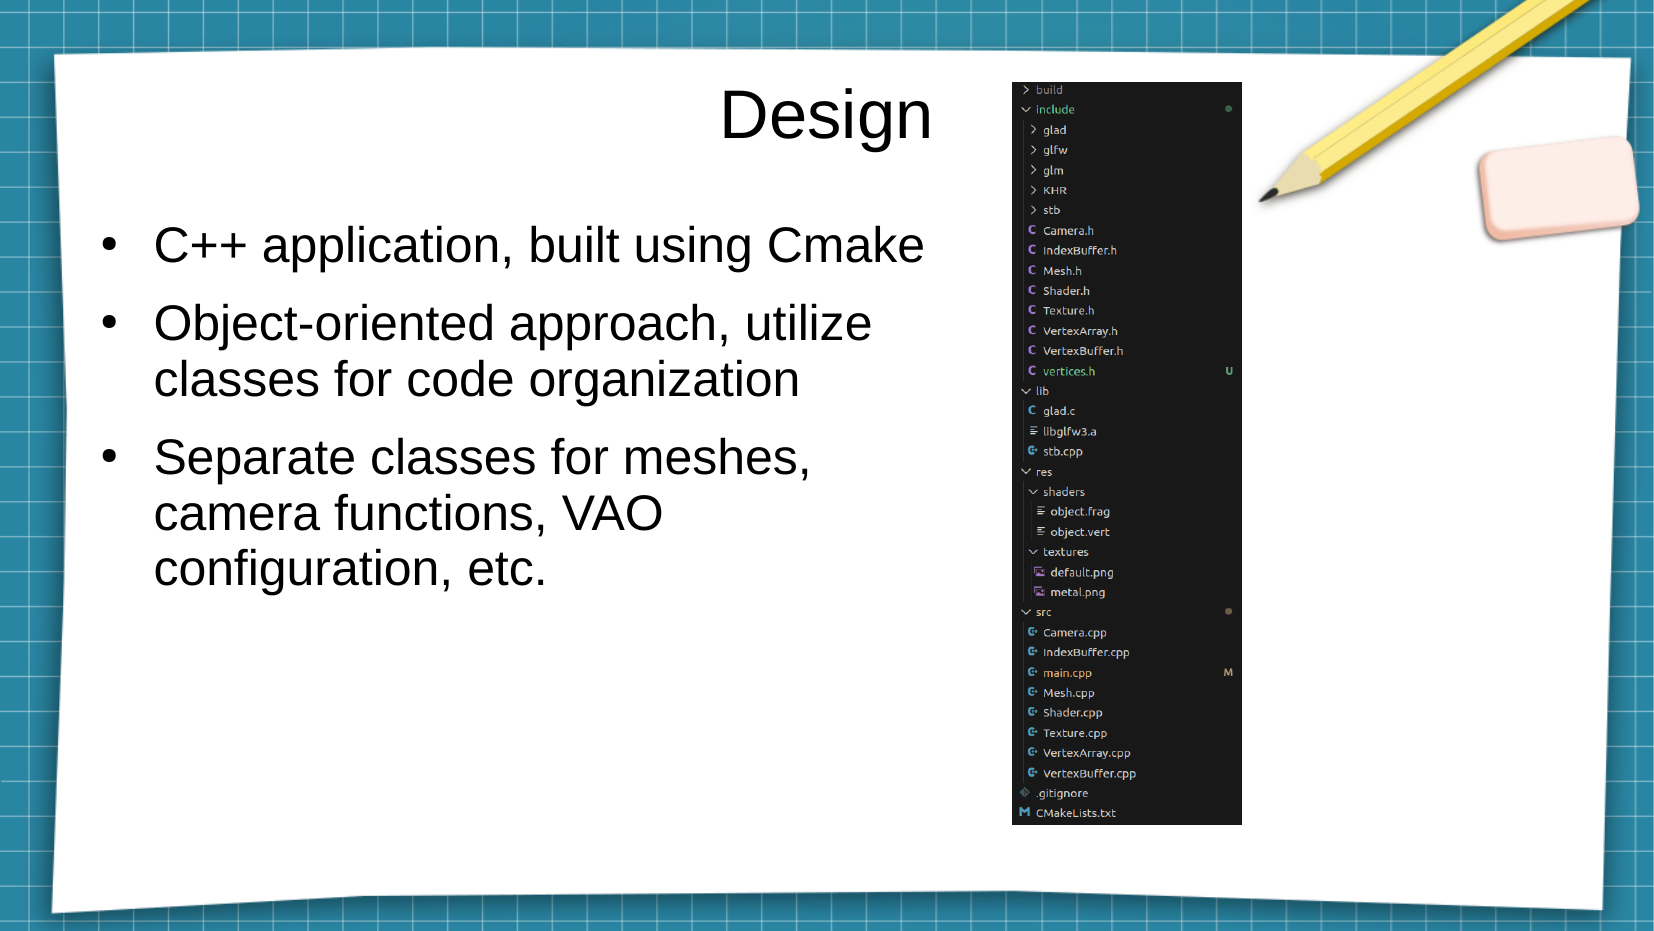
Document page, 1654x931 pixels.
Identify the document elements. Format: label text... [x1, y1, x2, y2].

picture [0, 0, 1654, 931]
title Design [82, 37, 1571, 193]
list C++ application, built using Cmake Object-oriented approach, utilize classes for code organization Separate classes for meshes, camera functions, VAO configuration, etc. [82, 217, 976, 758]
